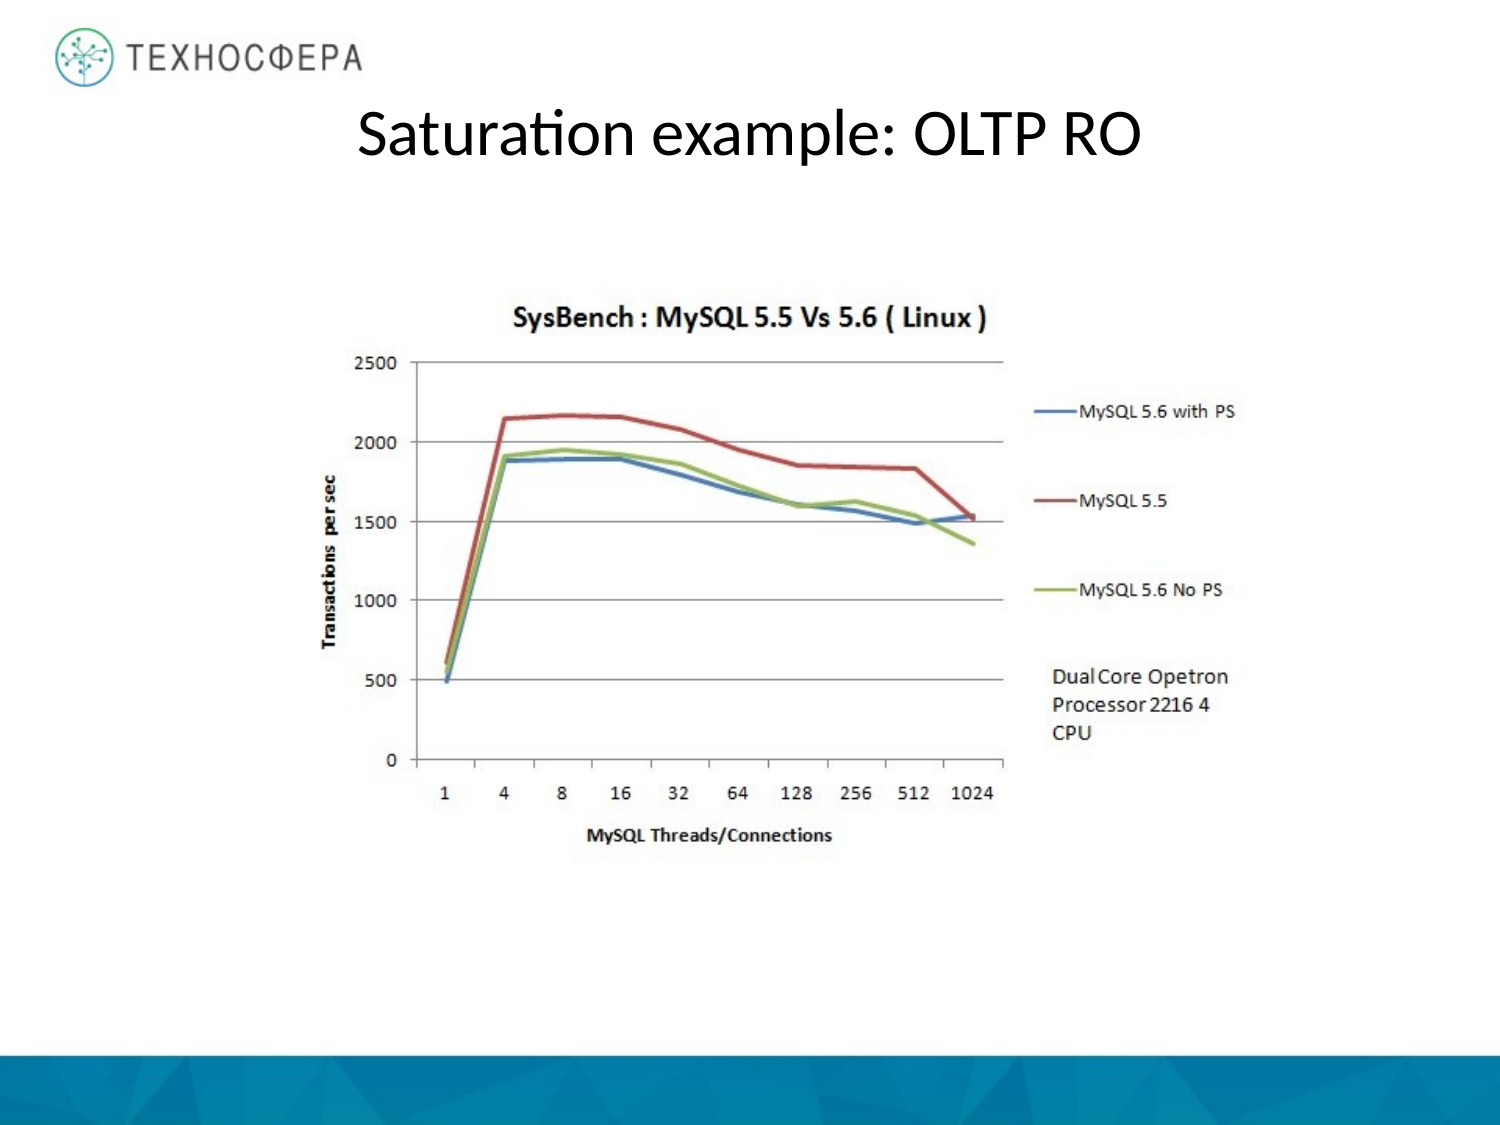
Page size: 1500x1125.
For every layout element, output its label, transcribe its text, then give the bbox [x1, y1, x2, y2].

picture [0, 0, 1500, 1057]
title Saturation example: OLTP RO [75, 45, 1425, 233]
